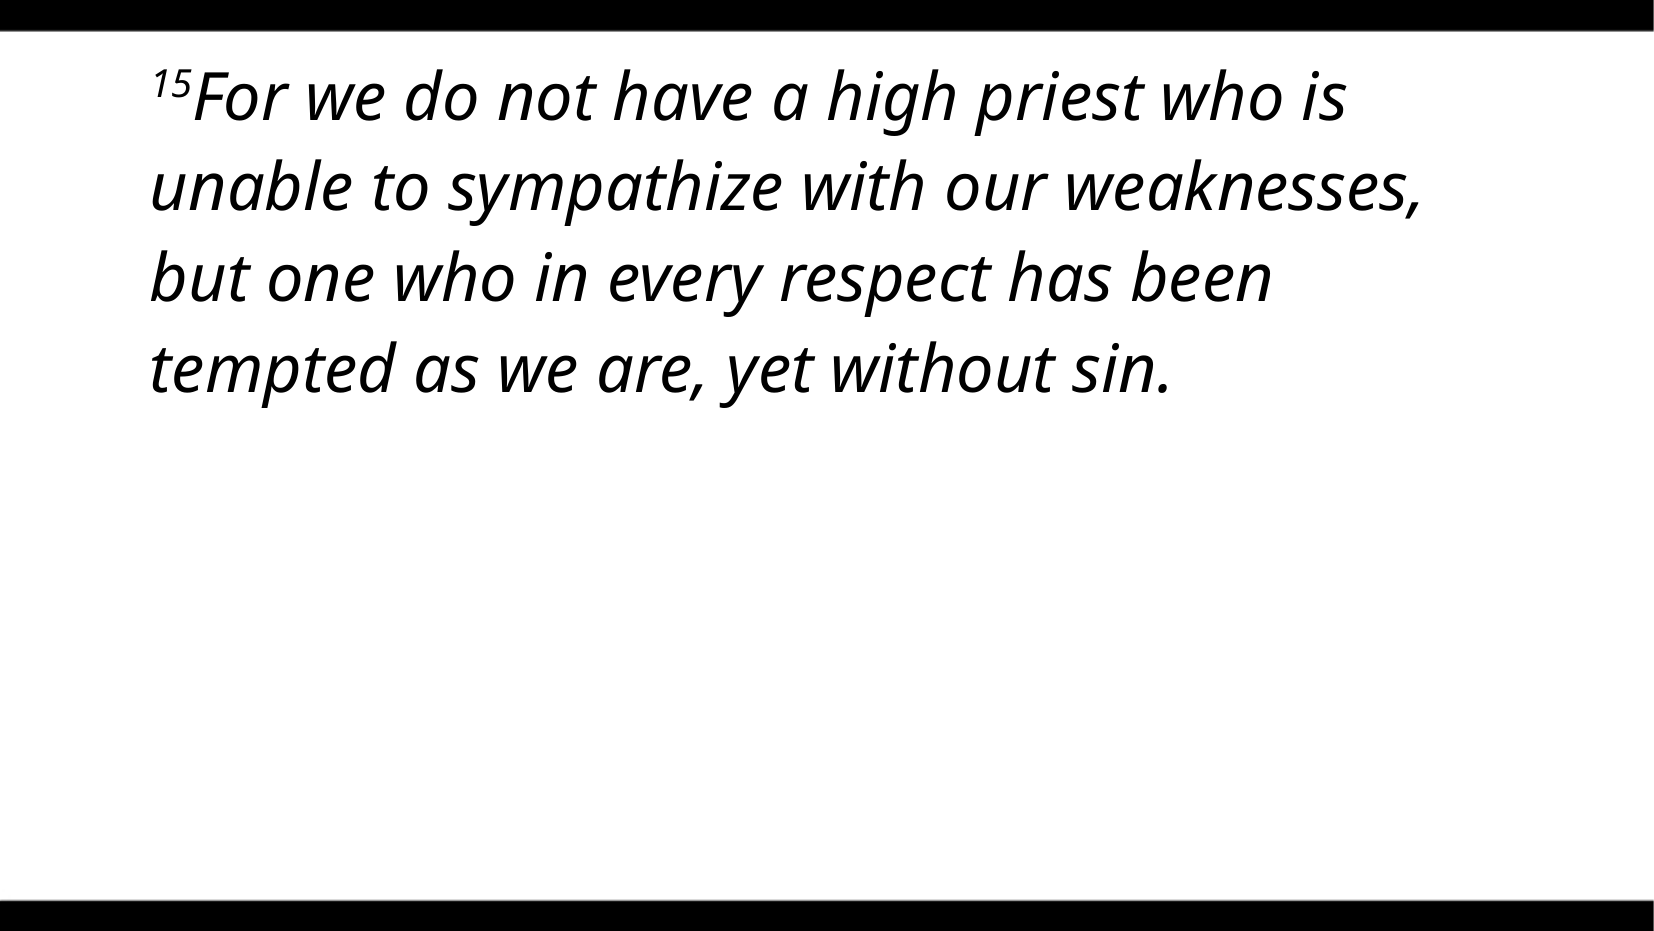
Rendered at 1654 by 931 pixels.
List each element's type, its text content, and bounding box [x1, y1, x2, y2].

picture [0, 0, 1654, 931]
text_box 15For we do not have a high priest who is unable to sympathize with our weaknesses, but one who in every respect has been tempted as we are, yet without sin. [135, 41, 1531, 436]
